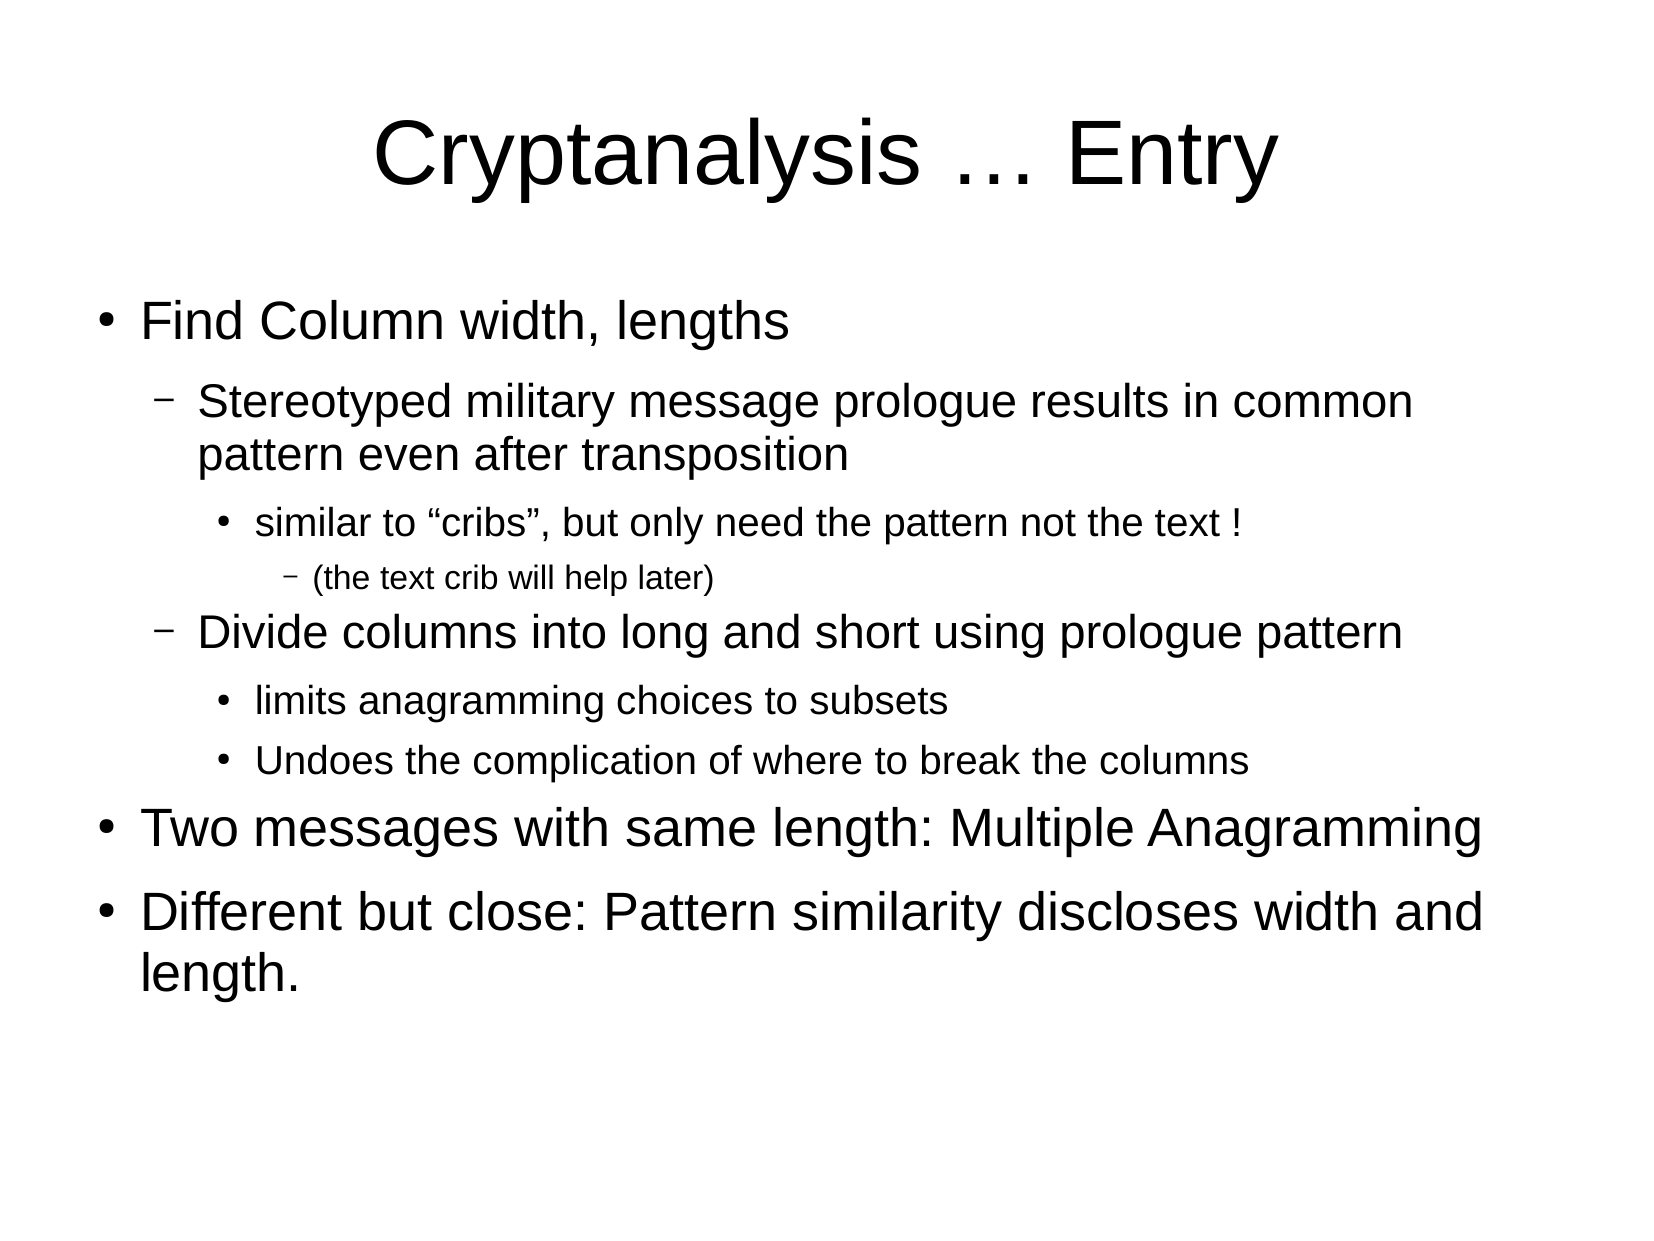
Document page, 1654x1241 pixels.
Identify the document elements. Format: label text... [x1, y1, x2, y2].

title Cryptanalysis … Entry [82, 49, 1571, 257]
list Find Column width, lengths Stereotyped military message prologue results in common pattern even after transposition similar to “cribs”, but only need the pattern not the text ! (the text crib will help later) Divide columns into long and short using prologue pattern limits anagramming choices to subsets Undoes the complication of where to break the columns Two messages with same length: Multiple Anagramming Different but close: Pattern similarity discloses width and length. [82, 290, 1571, 1010]
